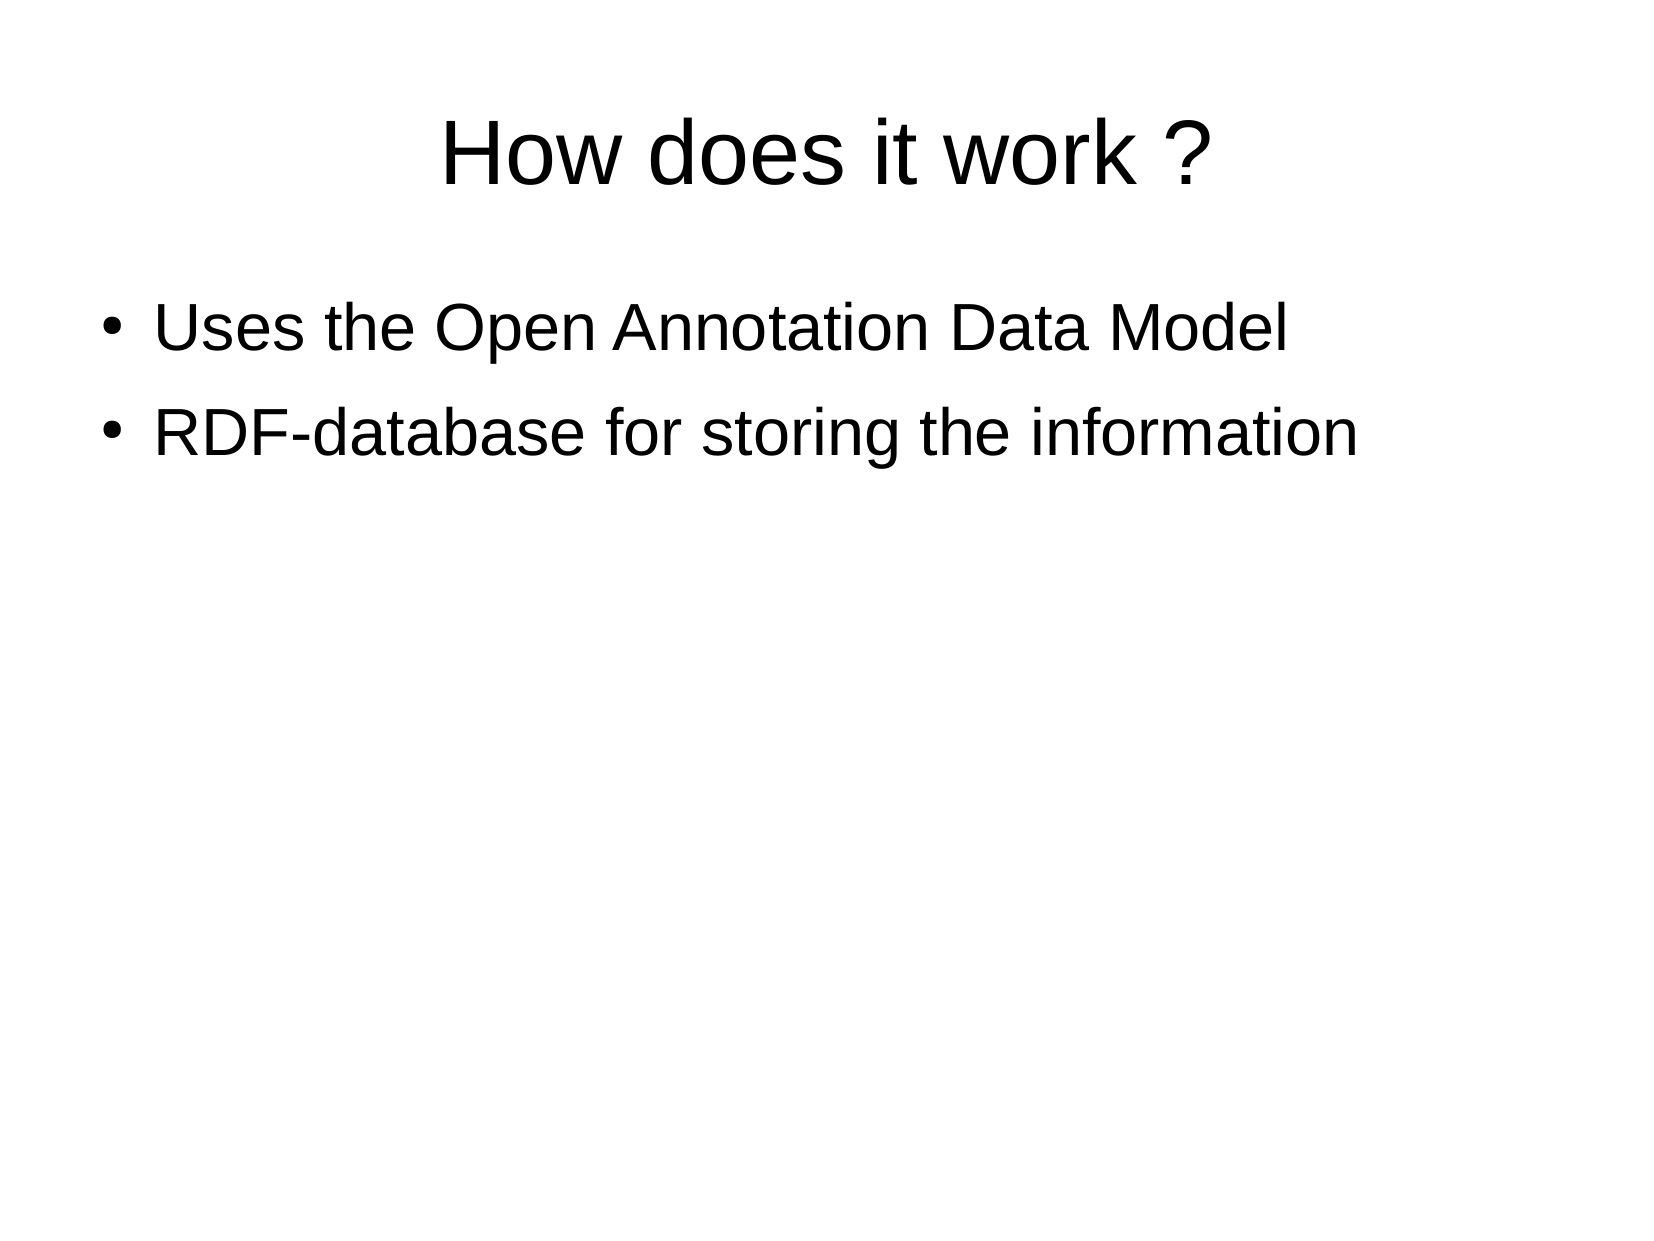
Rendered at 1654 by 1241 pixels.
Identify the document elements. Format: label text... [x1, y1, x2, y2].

list Uses the Open Annotation Data Model RDF-database for storing the information [82, 290, 1571, 1010]
title How does it work ? [82, 49, 1571, 257]
